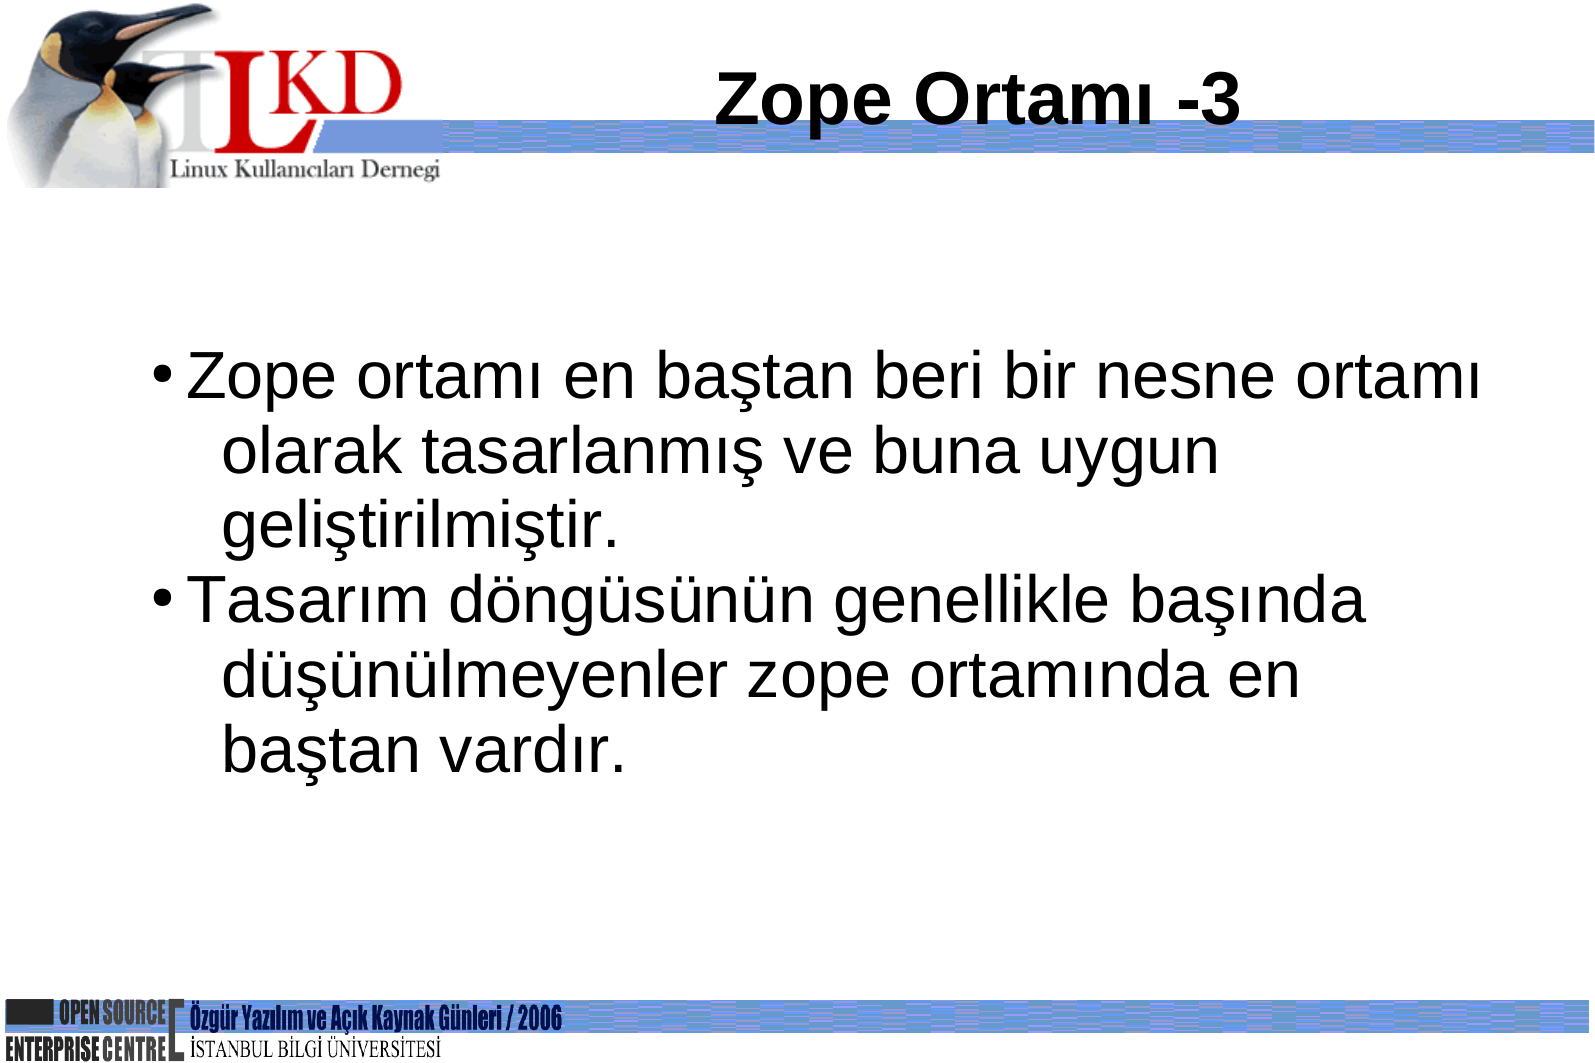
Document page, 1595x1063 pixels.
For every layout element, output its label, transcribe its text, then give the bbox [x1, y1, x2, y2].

picture [0, 879, 1589, 1063]
picture [7, 0, 1595, 188]
subtitle Zope ortamı en baştan beri bir nesne ortamı olarak tasarlanmış ve buna uygun geliştirilmiştir. Tasarım döngüsünün genellikle başında düşünülmeyenler zope ortamında en baştan vardır. [79, 256, 1515, 943]
title Zope Ortamı -3 [442, 49, 1515, 148]
